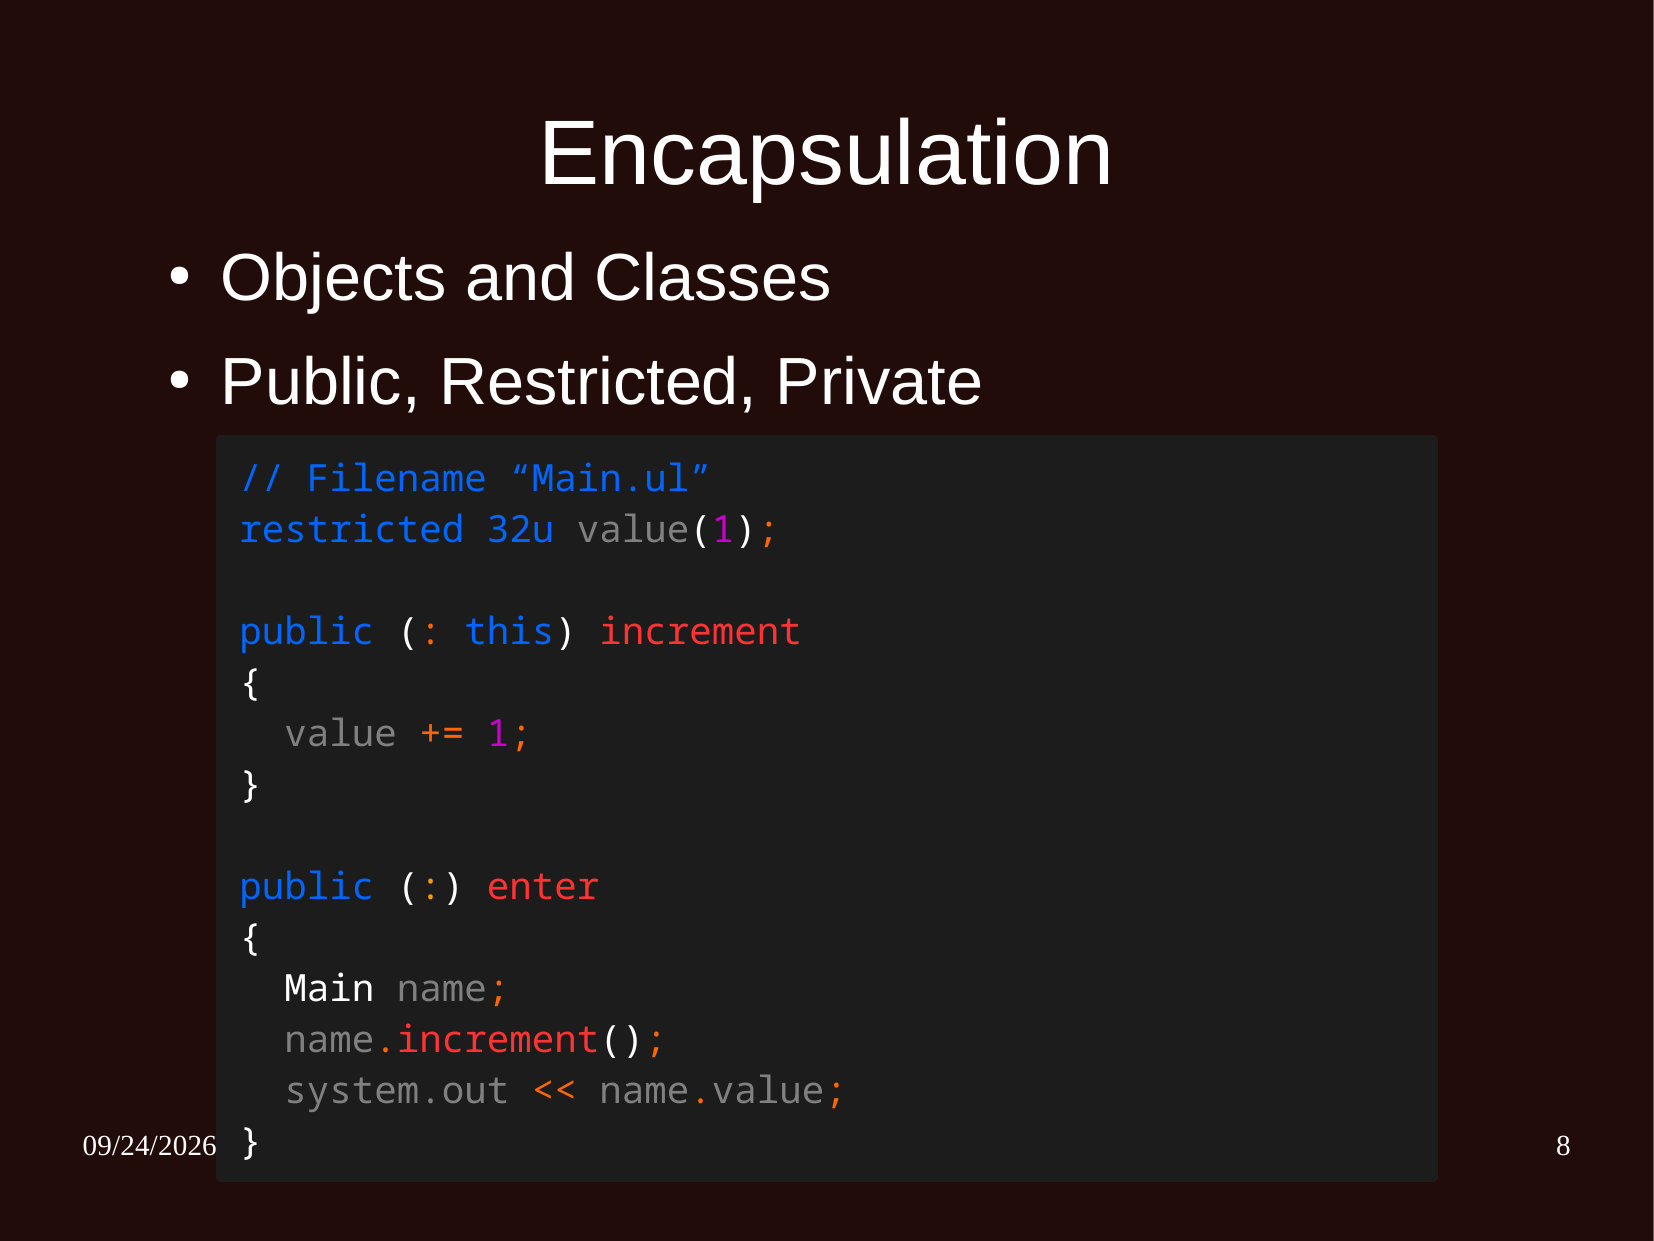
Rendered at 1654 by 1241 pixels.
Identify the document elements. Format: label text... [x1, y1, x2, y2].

picture [0, 0, 1654, 1241]
text_box // Filename “Main.ul” restricted 32u value(1); public (: this) increment { value += 1; } public (:) enter { Main name; name.increment(); system.out << name.value; } [220, 439, 1434, 1079]
list Objects and Classes Public, Restricted, Private [150, 240, 1501, 541]
title Encapsulation [82, 49, 1571, 257]
